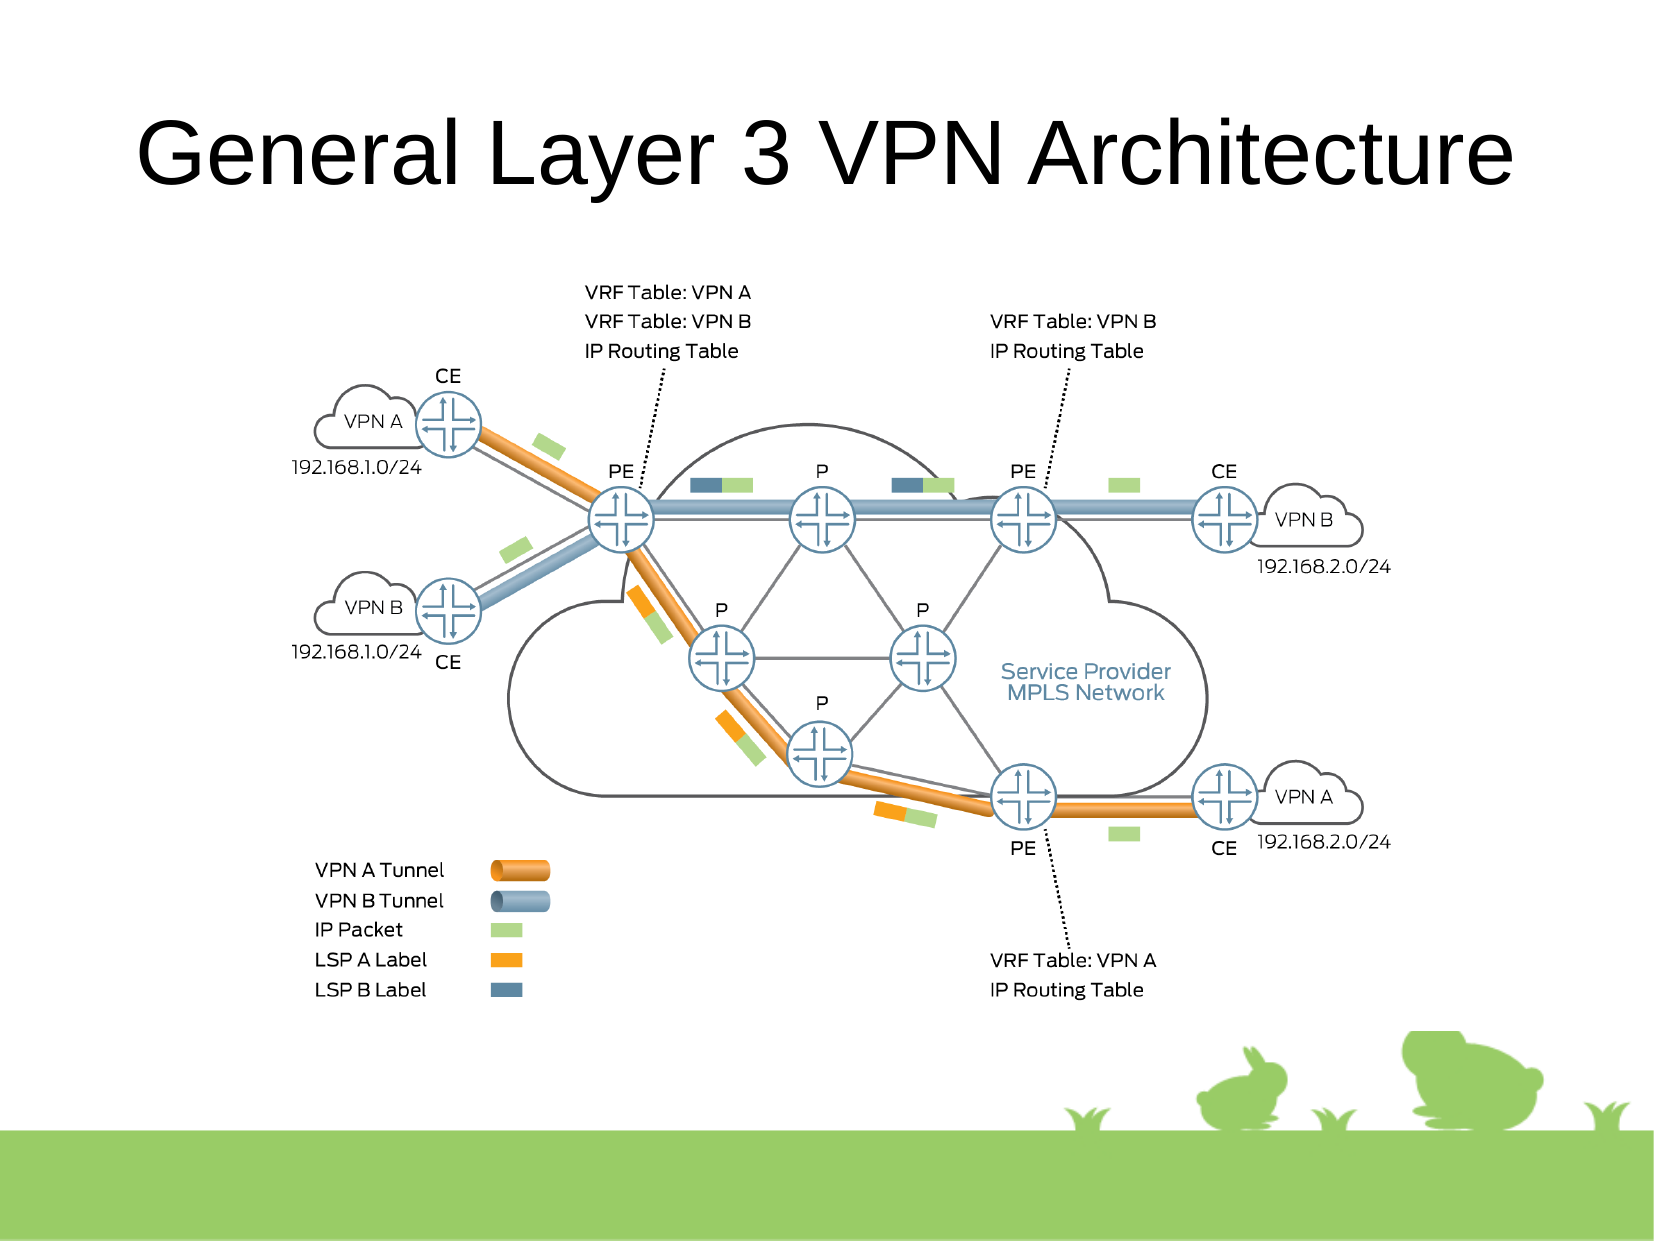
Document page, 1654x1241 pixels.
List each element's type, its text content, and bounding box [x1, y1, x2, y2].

picture [0, 0, 1654, 1241]
title General Layer 3 VPN Architecture [82, 49, 1571, 257]
